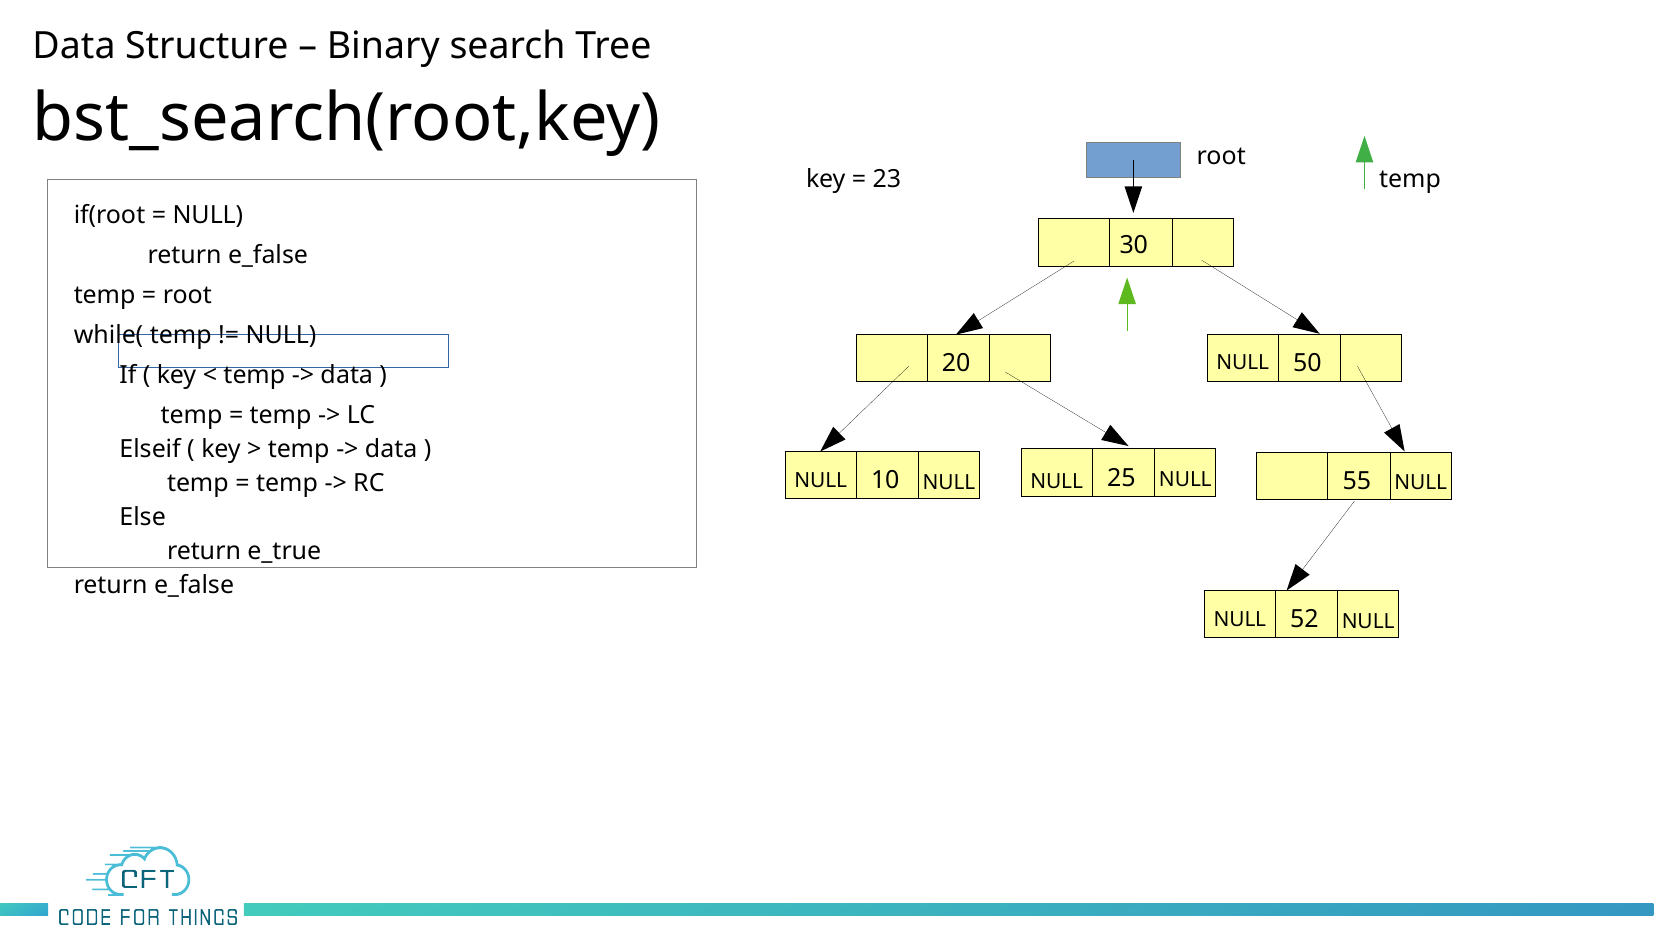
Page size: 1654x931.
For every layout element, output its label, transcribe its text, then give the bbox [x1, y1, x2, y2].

text_box [785, 451, 856, 457]
title Data Structure – Binary search Tree bst_search(root,key) [32, 12, 1184, 166]
text_box NULL [779, 457, 863, 497]
text_box 30 [1104, 219, 1167, 264]
text_box 20 [927, 337, 989, 382]
text_box NULL [1015, 458, 1100, 498]
picture [59, 846, 237, 925]
text_box 25 [1092, 451, 1155, 497]
text_box NULL [1201, 340, 1286, 380]
text_box NULL [1327, 598, 1411, 638]
text_box [1338, 590, 1399, 598]
text_box NULL [1198, 596, 1283, 636]
text_box 52 [1275, 593, 1338, 638]
text_box [919, 451, 980, 459]
text_box [1021, 448, 1092, 458]
text_box [1173, 218, 1234, 267]
text_box if(root = NULL) return e_false temp = root while( temp != NULL) If ( key < temp -> data ) temp = temp -> LC Elseif ( key > temp -> data ) temp = temp -> RC Else return e_true return e_false [59, 189, 556, 556]
text_box NULL [908, 459, 992, 499]
text_box [1038, 218, 1109, 267]
text_box 10 [856, 454, 918, 499]
text_box [1256, 452, 1327, 500]
text_box [1204, 590, 1275, 596]
text_box 55 [1327, 455, 1390, 500]
text_box [990, 334, 1051, 382]
text_box [1391, 452, 1452, 460]
text_box NULL [1379, 460, 1464, 500]
text_box [47, 179, 697, 568]
text_box root [1181, 130, 1262, 175]
text_box temp [1364, 153, 1460, 198]
text_box 50 [1278, 337, 1341, 382]
text_box [1110, 218, 1172, 267]
text_box [1086, 142, 1181, 178]
text_box key = 23 [791, 153, 945, 198]
text_box NULL [1144, 456, 1228, 496]
text_box [1155, 448, 1216, 456]
text_box [856, 334, 927, 382]
text_box [1341, 334, 1402, 382]
text_box [1207, 334, 1278, 340]
